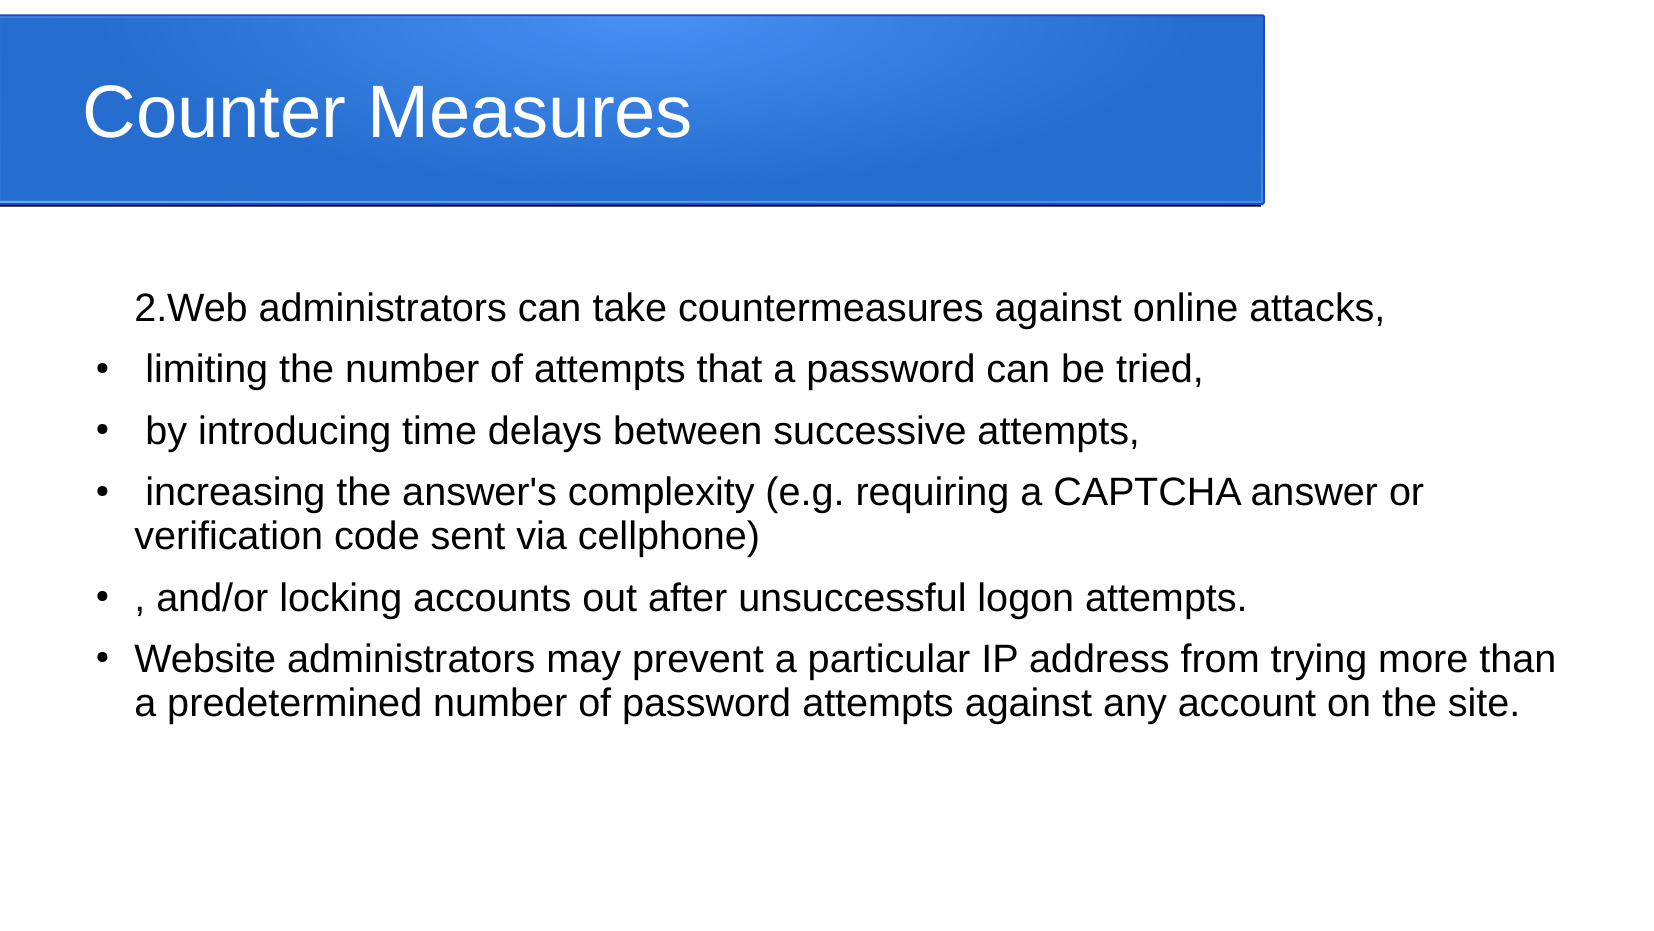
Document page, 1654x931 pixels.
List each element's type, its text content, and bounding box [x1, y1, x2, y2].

title Counter Measures [82, 35, 1235, 189]
list 2.Web administrators can take countermeasures against online attacks, limiting the number of attempts that a password can be tried, by introducing time delays between successive attempts, increasing the answer's complexity (e.g. requiring a CAPTCHA answer or verification code sent via cellphone) , and/or locking accounts out after unsuccessful logon attempts. Website administrators may prevent a particular IP address from trying more than a predetermined number of password attempts against any account on the site. [82, 224, 1571, 764]
